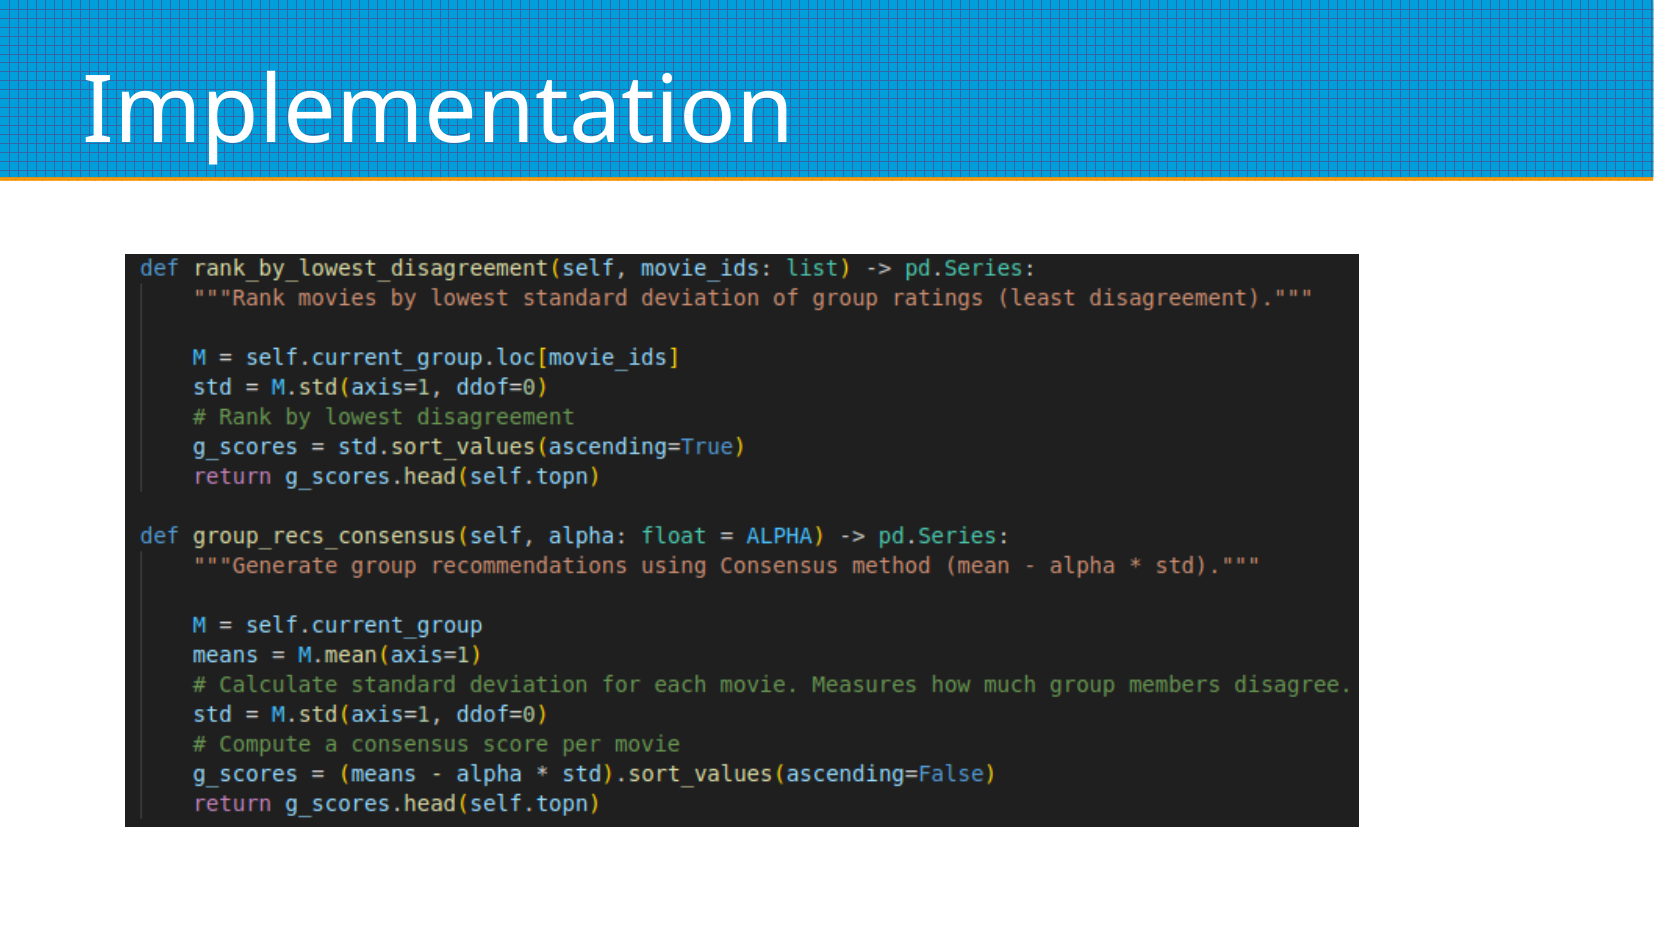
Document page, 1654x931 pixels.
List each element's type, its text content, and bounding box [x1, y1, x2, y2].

picture [125, 254, 1359, 827]
title Implementation [82, 14, 1571, 171]
